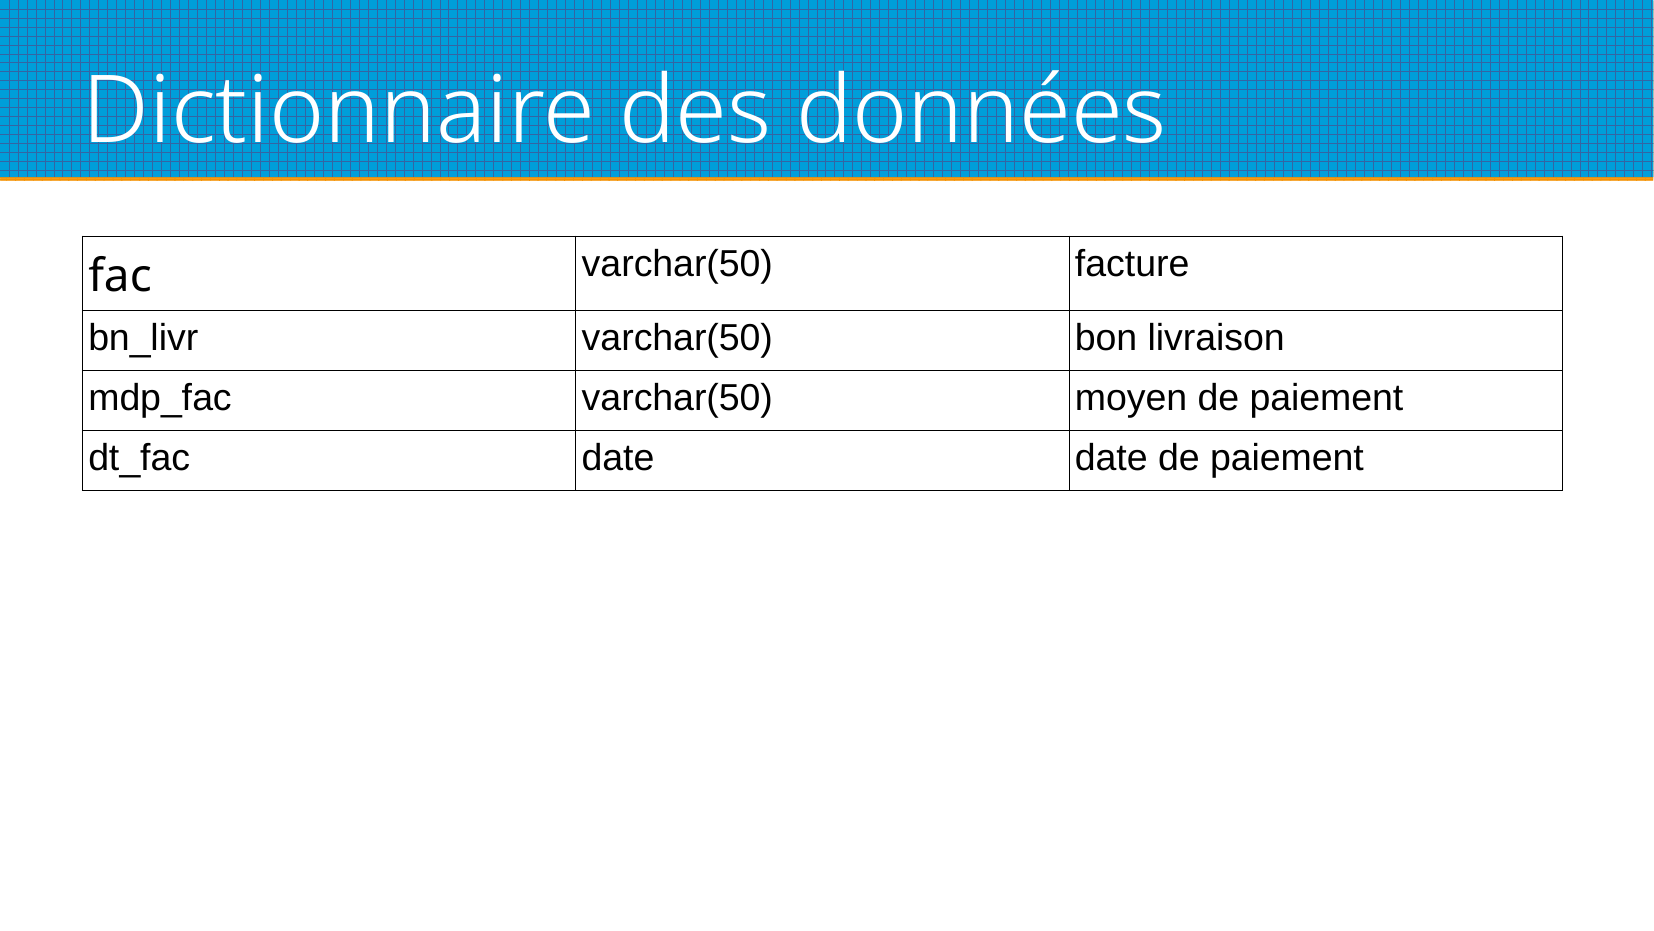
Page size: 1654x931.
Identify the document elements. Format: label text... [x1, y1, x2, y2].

table_cell bon livraison [1070, 311, 1562, 370]
table_header facture [1070, 237, 1562, 310]
table_cell dt_fac [83, 431, 575, 490]
table_header fac [83, 237, 575, 310]
title Dictionnaire des données [82, 14, 1571, 171]
table_cell varchar(50) [576, 371, 1069, 430]
table_cell date [576, 431, 1069, 490]
table_header varchar(50) [576, 237, 1069, 310]
table_cell varchar(50) [576, 311, 1069, 370]
table_cell moyen de paiement [1070, 371, 1562, 430]
table_cell bn_livr [83, 311, 575, 370]
table_cell date de paiement [1070, 431, 1562, 490]
table_cell mdp_fac [83, 371, 575, 430]
